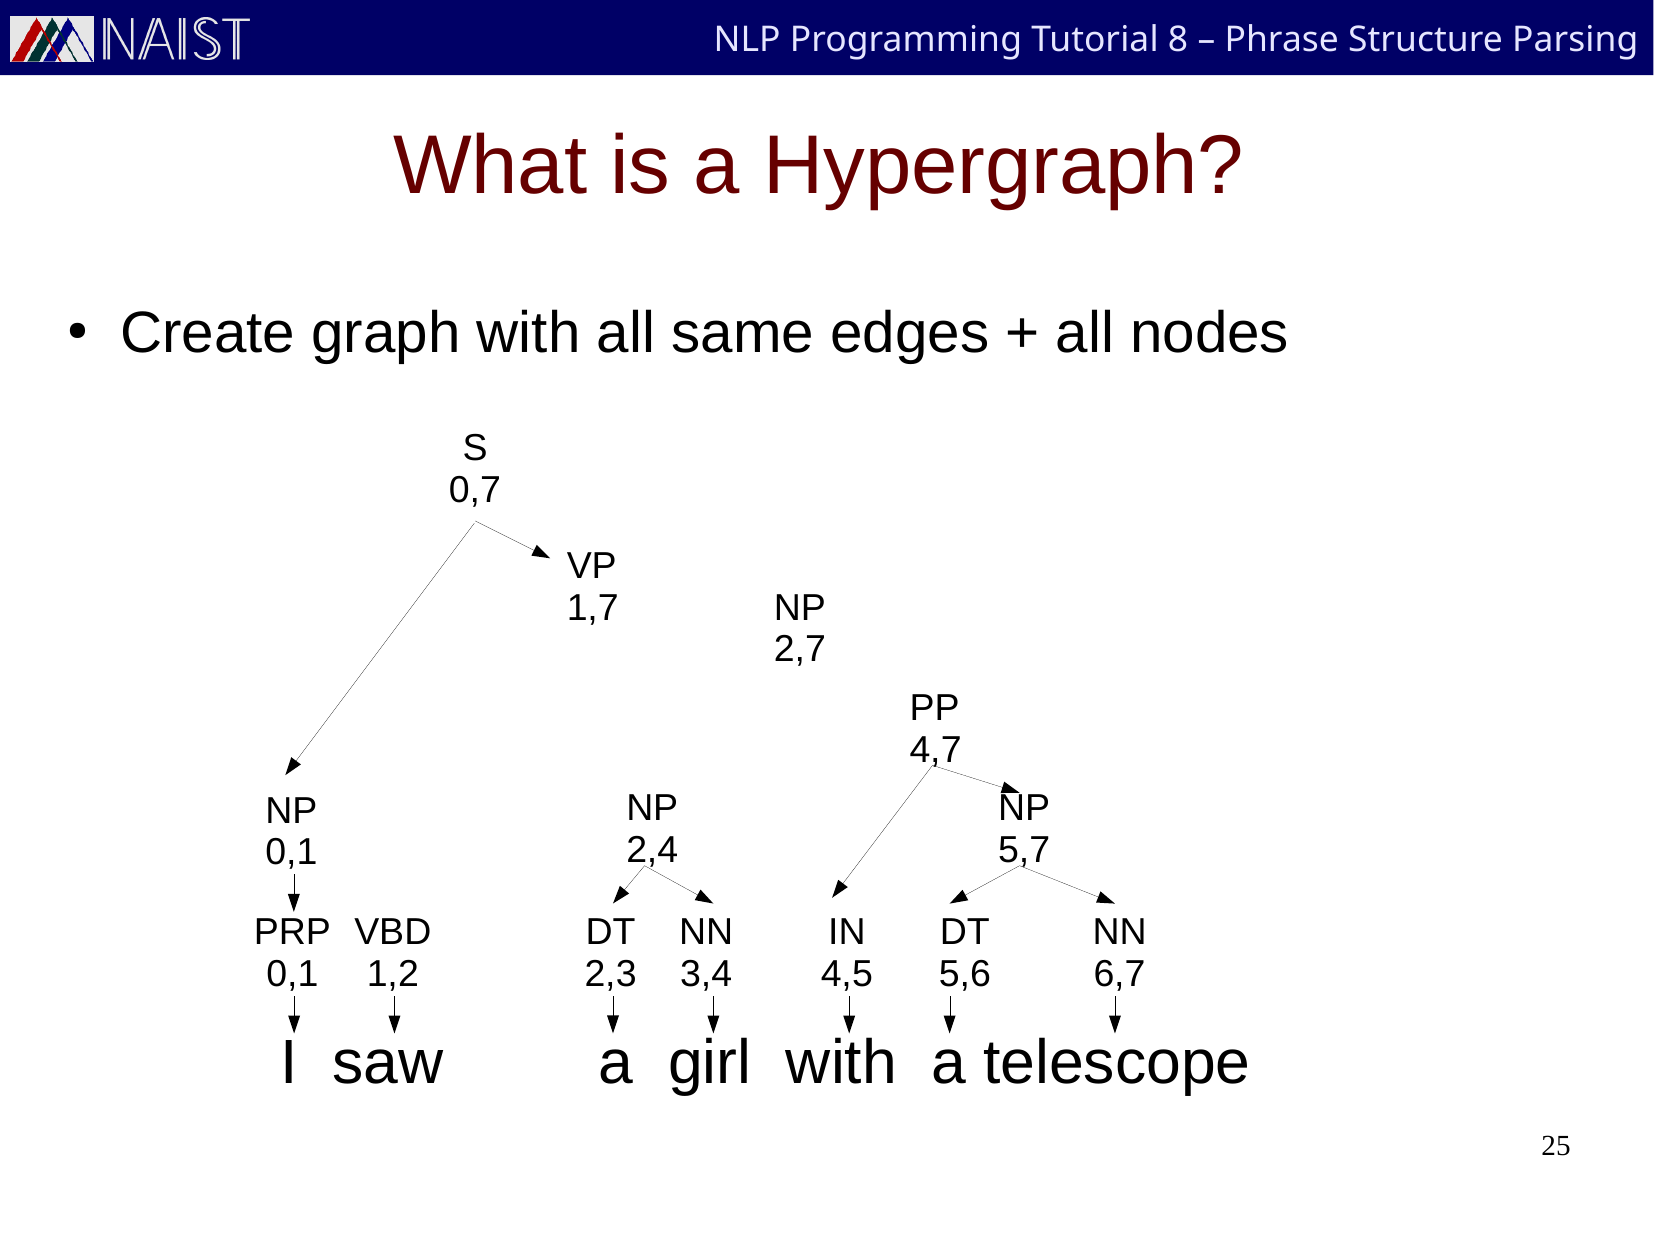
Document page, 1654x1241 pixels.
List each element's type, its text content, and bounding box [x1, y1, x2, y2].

text_box NP 2,7 [759, 578, 841, 678]
text_box DT 2,3 [569, 903, 652, 1002]
text_box NN 3,4 [664, 903, 748, 1002]
text_box IN 4,5 [806, 903, 888, 1002]
picture [10, 16, 94, 62]
text_box PP 4,7 [894, 678, 977, 778]
text_box VBD 1,2 [339, 903, 447, 1002]
text_box DT 5,6 [924, 903, 1006, 1002]
text_box VP 1,7 [552, 537, 634, 636]
text_box NP 0,1 [250, 781, 333, 881]
text_box NP 5,7 [983, 779, 1066, 878]
text_box NP 2,4 [611, 779, 694, 879]
text_box I saw a girl with a telescope [265, 1019, 1267, 1105]
title What is a Hypergraph? [75, 69, 1564, 261]
picture [102, 17, 251, 60]
text_box PRP 0,1 [239, 903, 339, 1002]
text_box S 0,7 [434, 419, 516, 518]
text_box NN 6,7 [1077, 903, 1162, 1002]
list Create graph with all same edges + all nodes [49, 300, 1388, 376]
